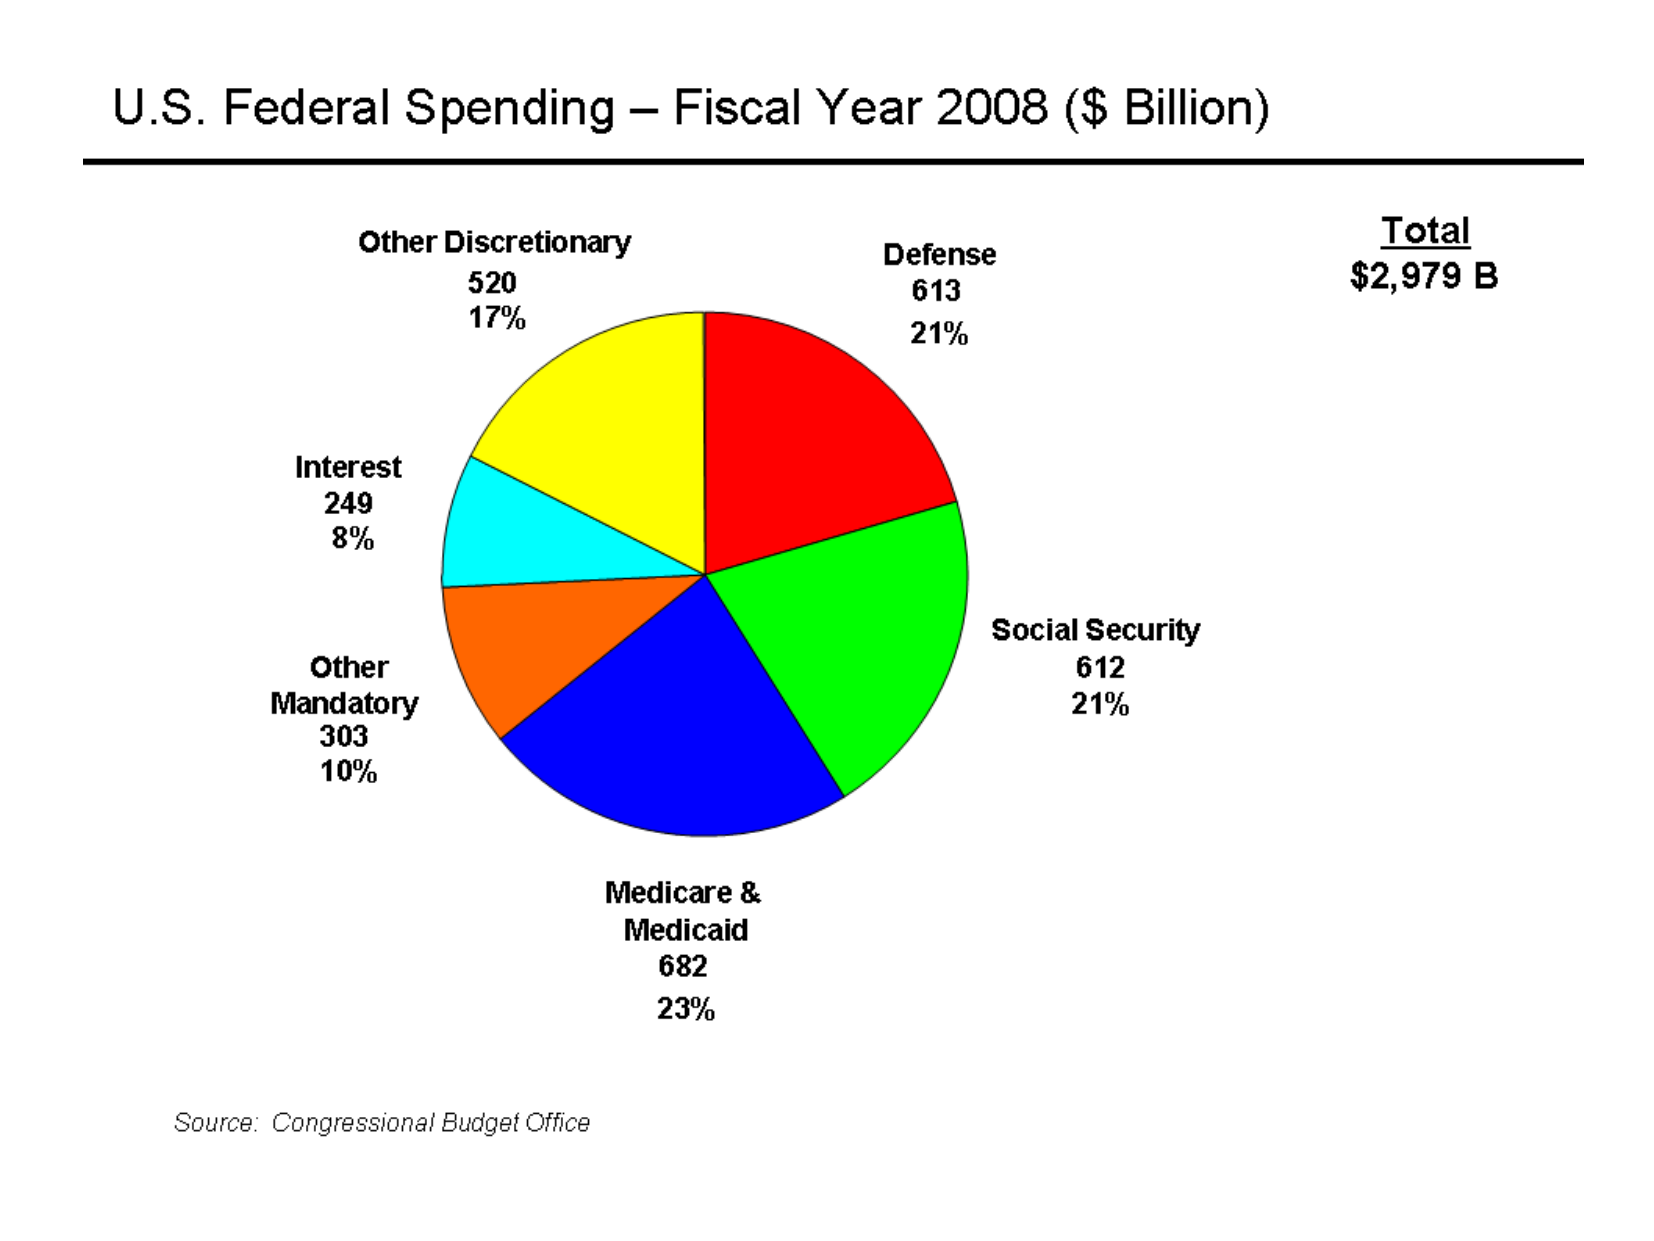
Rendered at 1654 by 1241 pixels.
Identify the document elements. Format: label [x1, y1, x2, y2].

picture [83, 62, 1584, 1188]
